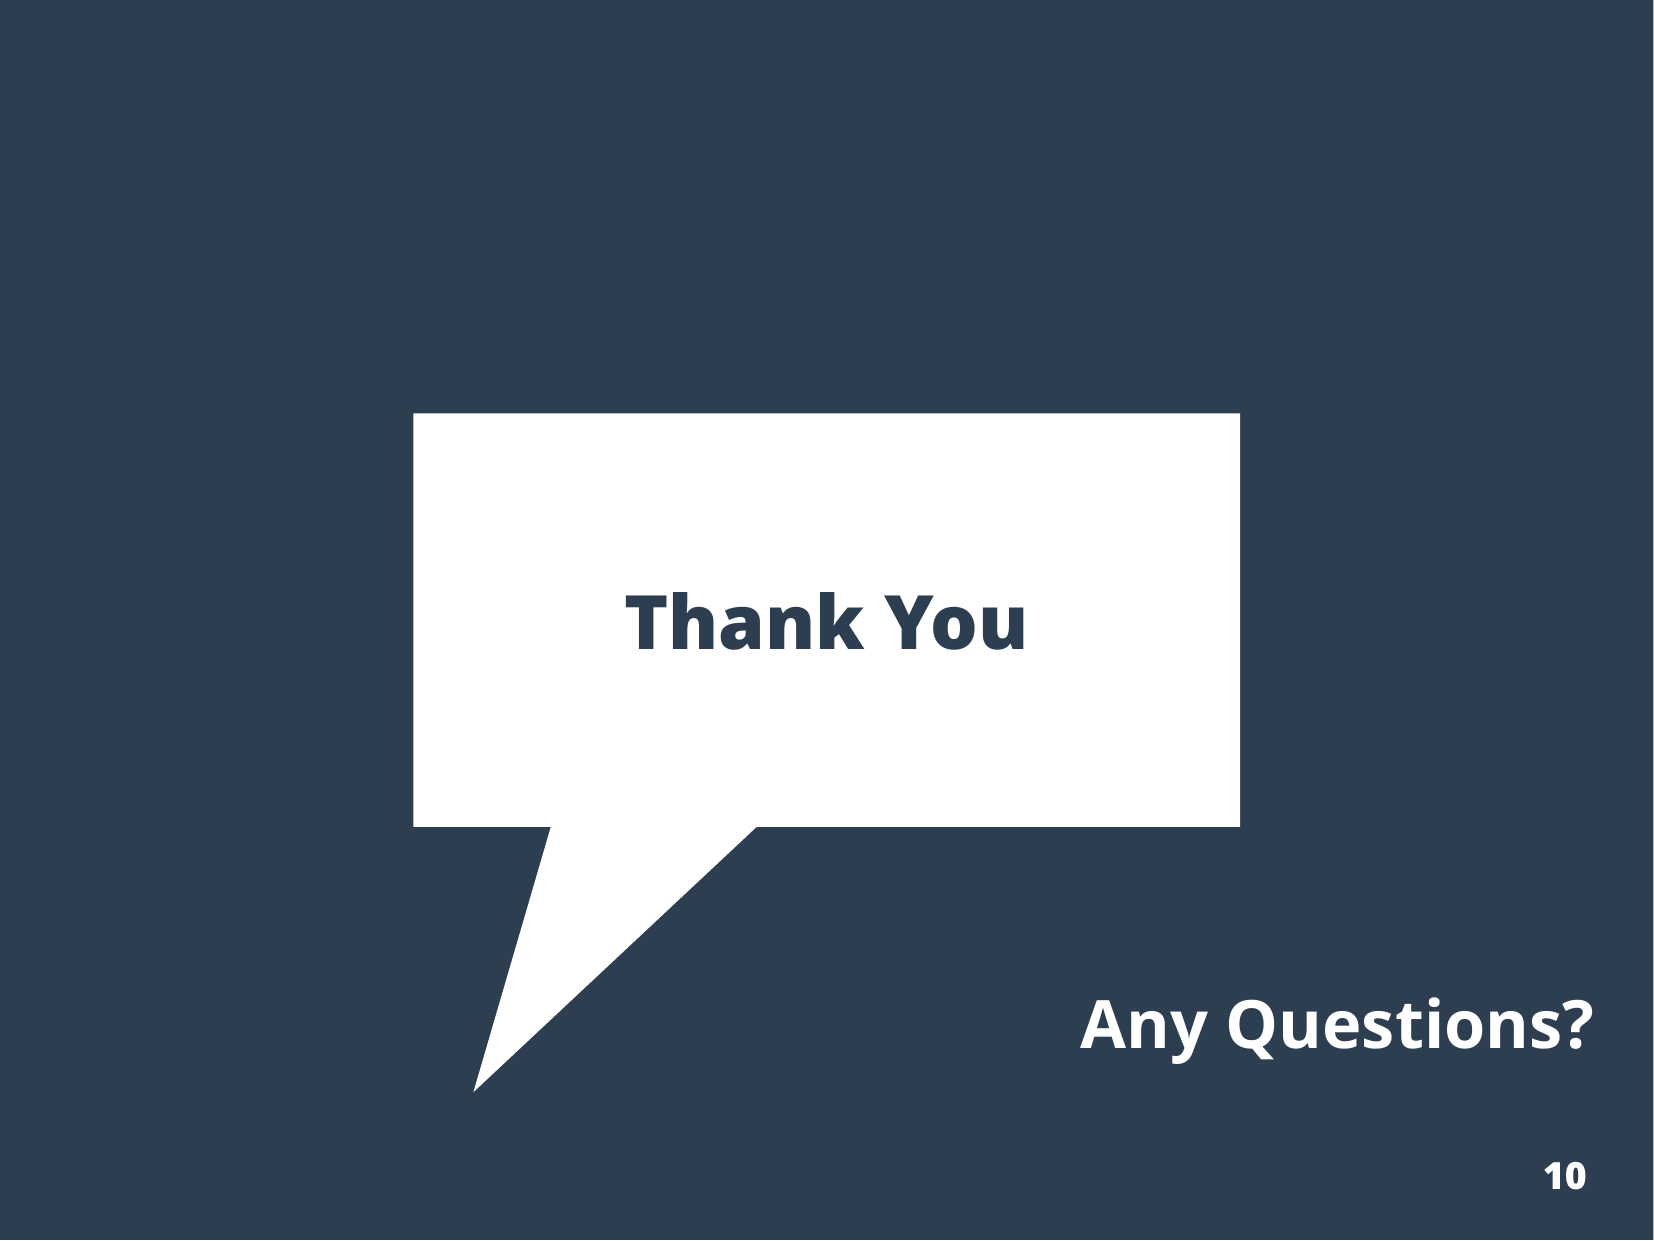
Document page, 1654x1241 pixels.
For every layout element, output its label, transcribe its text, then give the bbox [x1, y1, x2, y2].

title Thank You [442, 442, 1211, 798]
list Any Questions? [561, 826, 1595, 1182]
